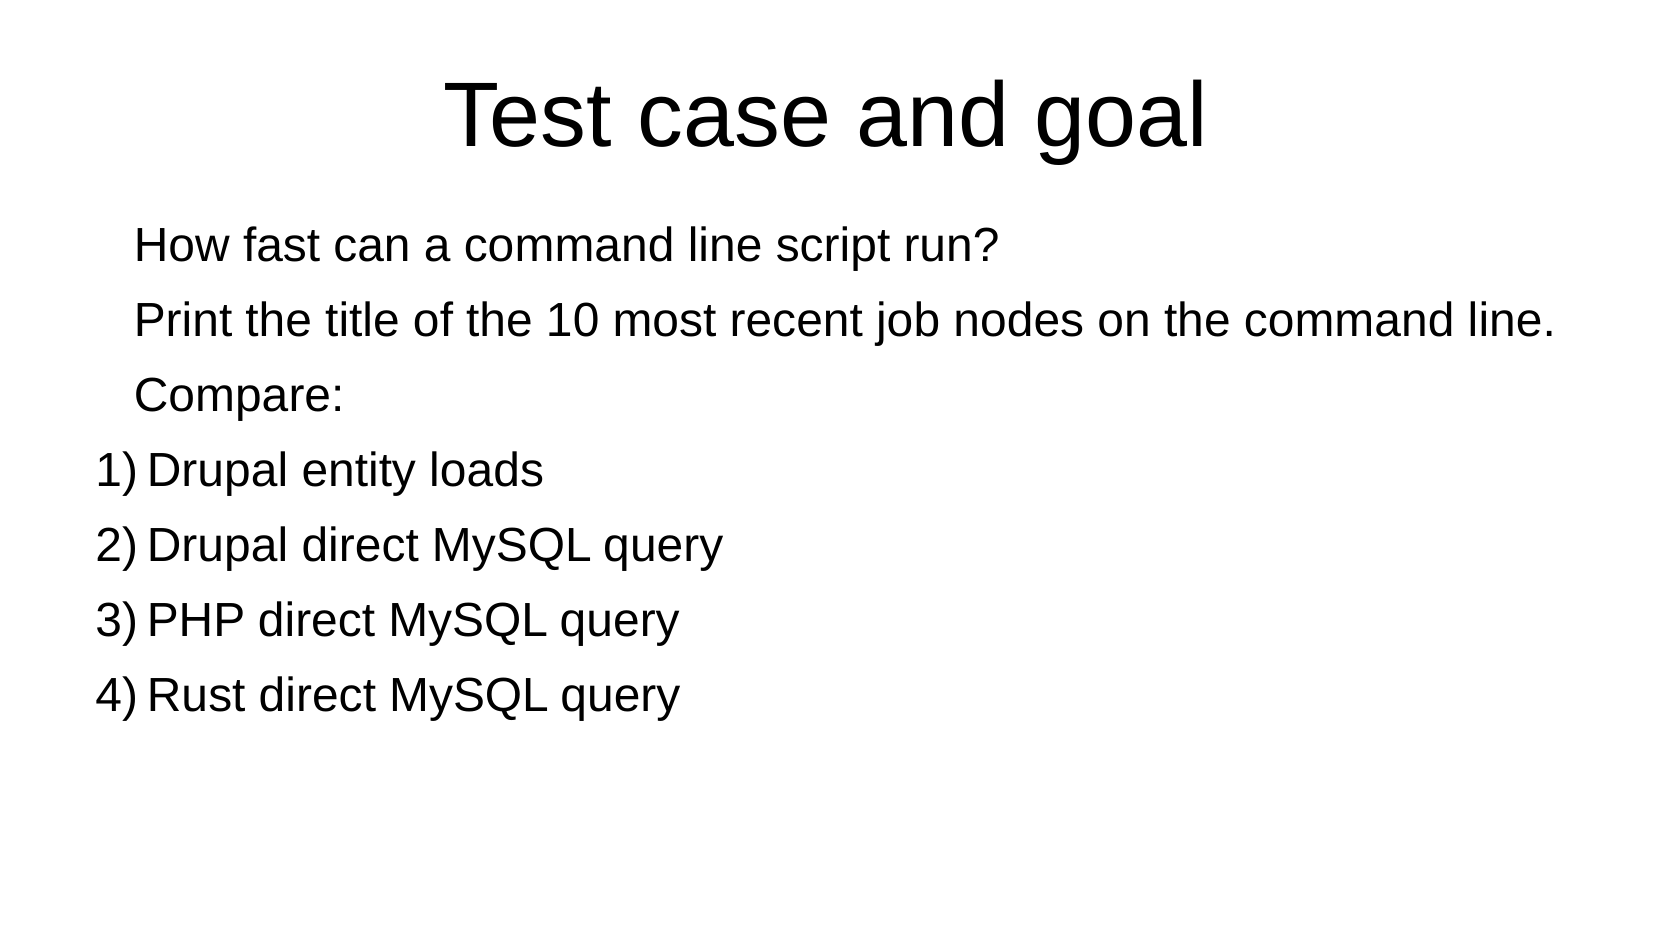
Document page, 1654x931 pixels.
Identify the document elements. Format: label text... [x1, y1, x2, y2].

list How fast can a command line script run? Print the title of the 10 most recent job nodes on the command line. Compare: Drupal entity loads Drupal direct MySQL query PHP direct MySQL query Rust direct MySQL query [82, 217, 1571, 758]
title Test case and goal [82, 37, 1571, 193]
